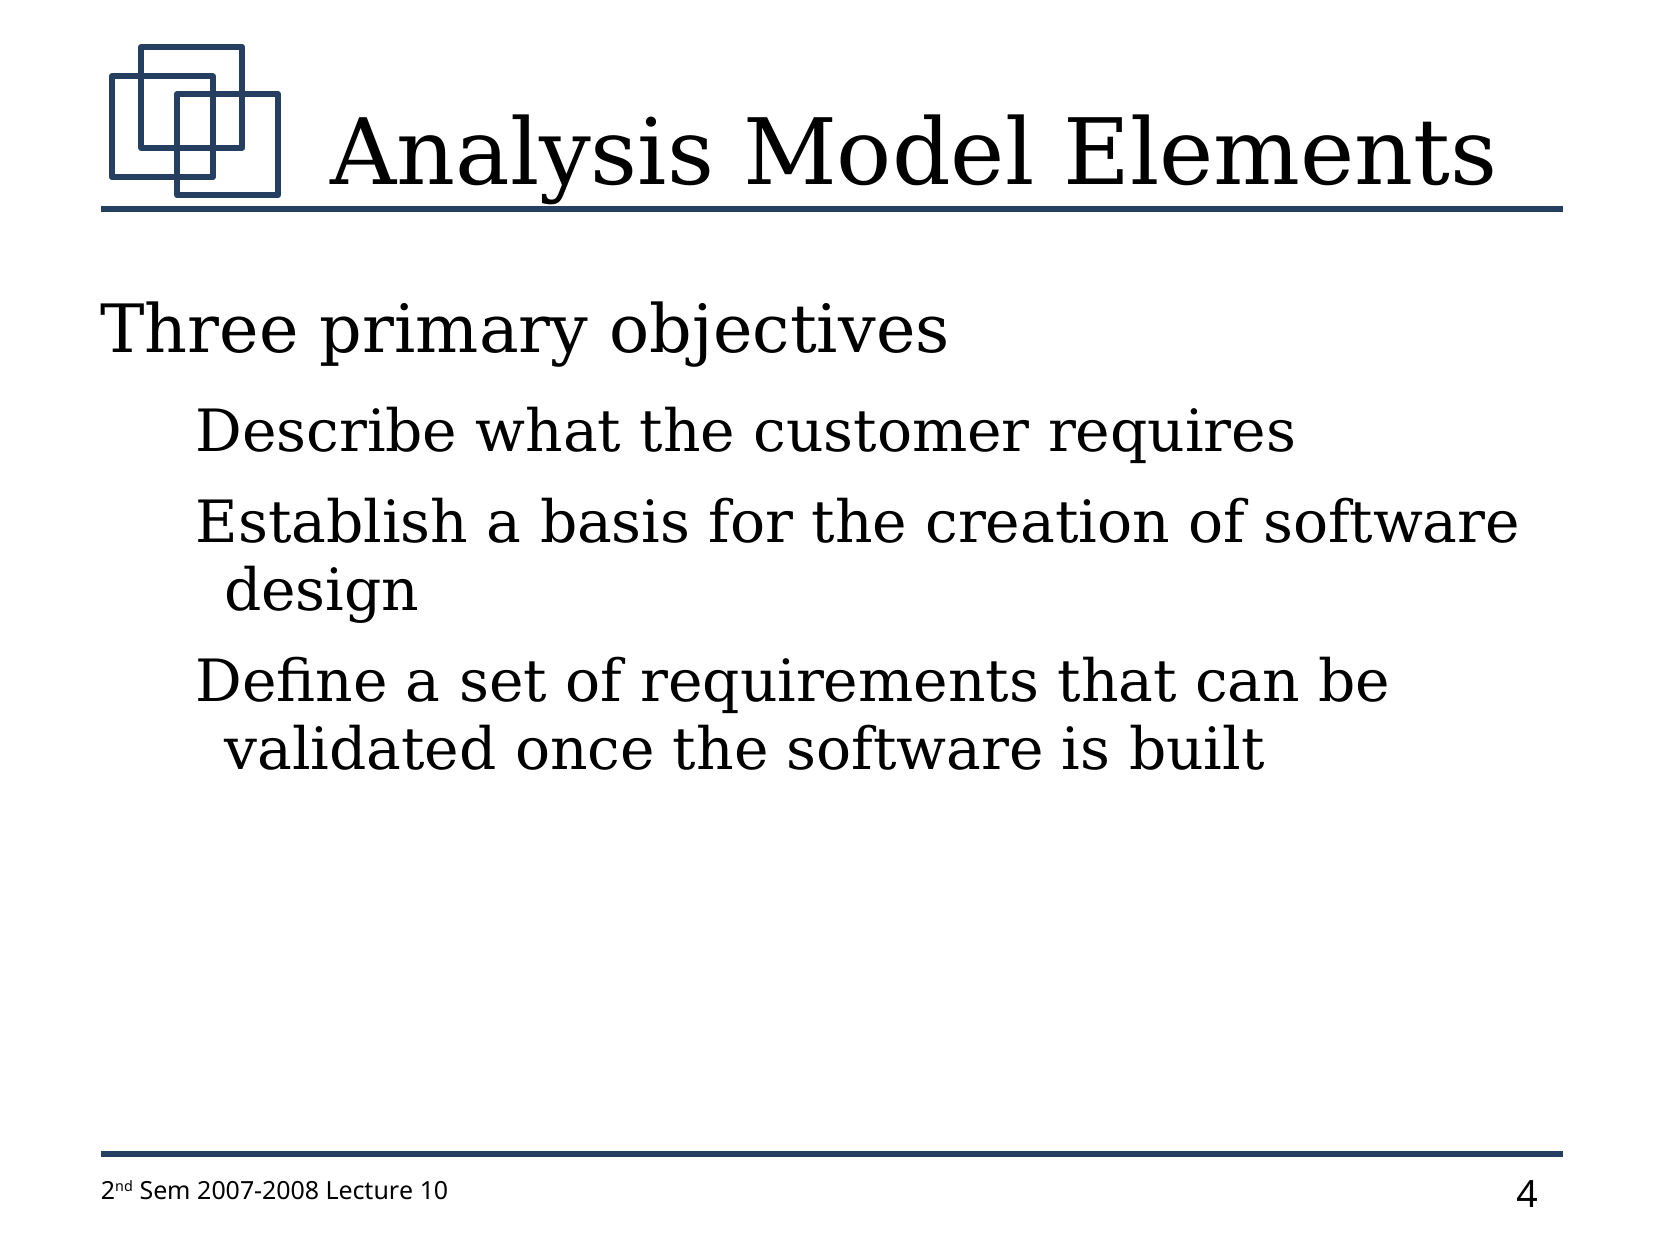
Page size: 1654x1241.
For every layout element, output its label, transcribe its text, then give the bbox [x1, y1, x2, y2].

list Three primary objectives Describe what the customer requires Establish a basis for the creation of software design Define a set of requirements that can be validated once the software is built [82, 290, 1571, 1109]
title Analysis Model Elements [82, 49, 1571, 257]
